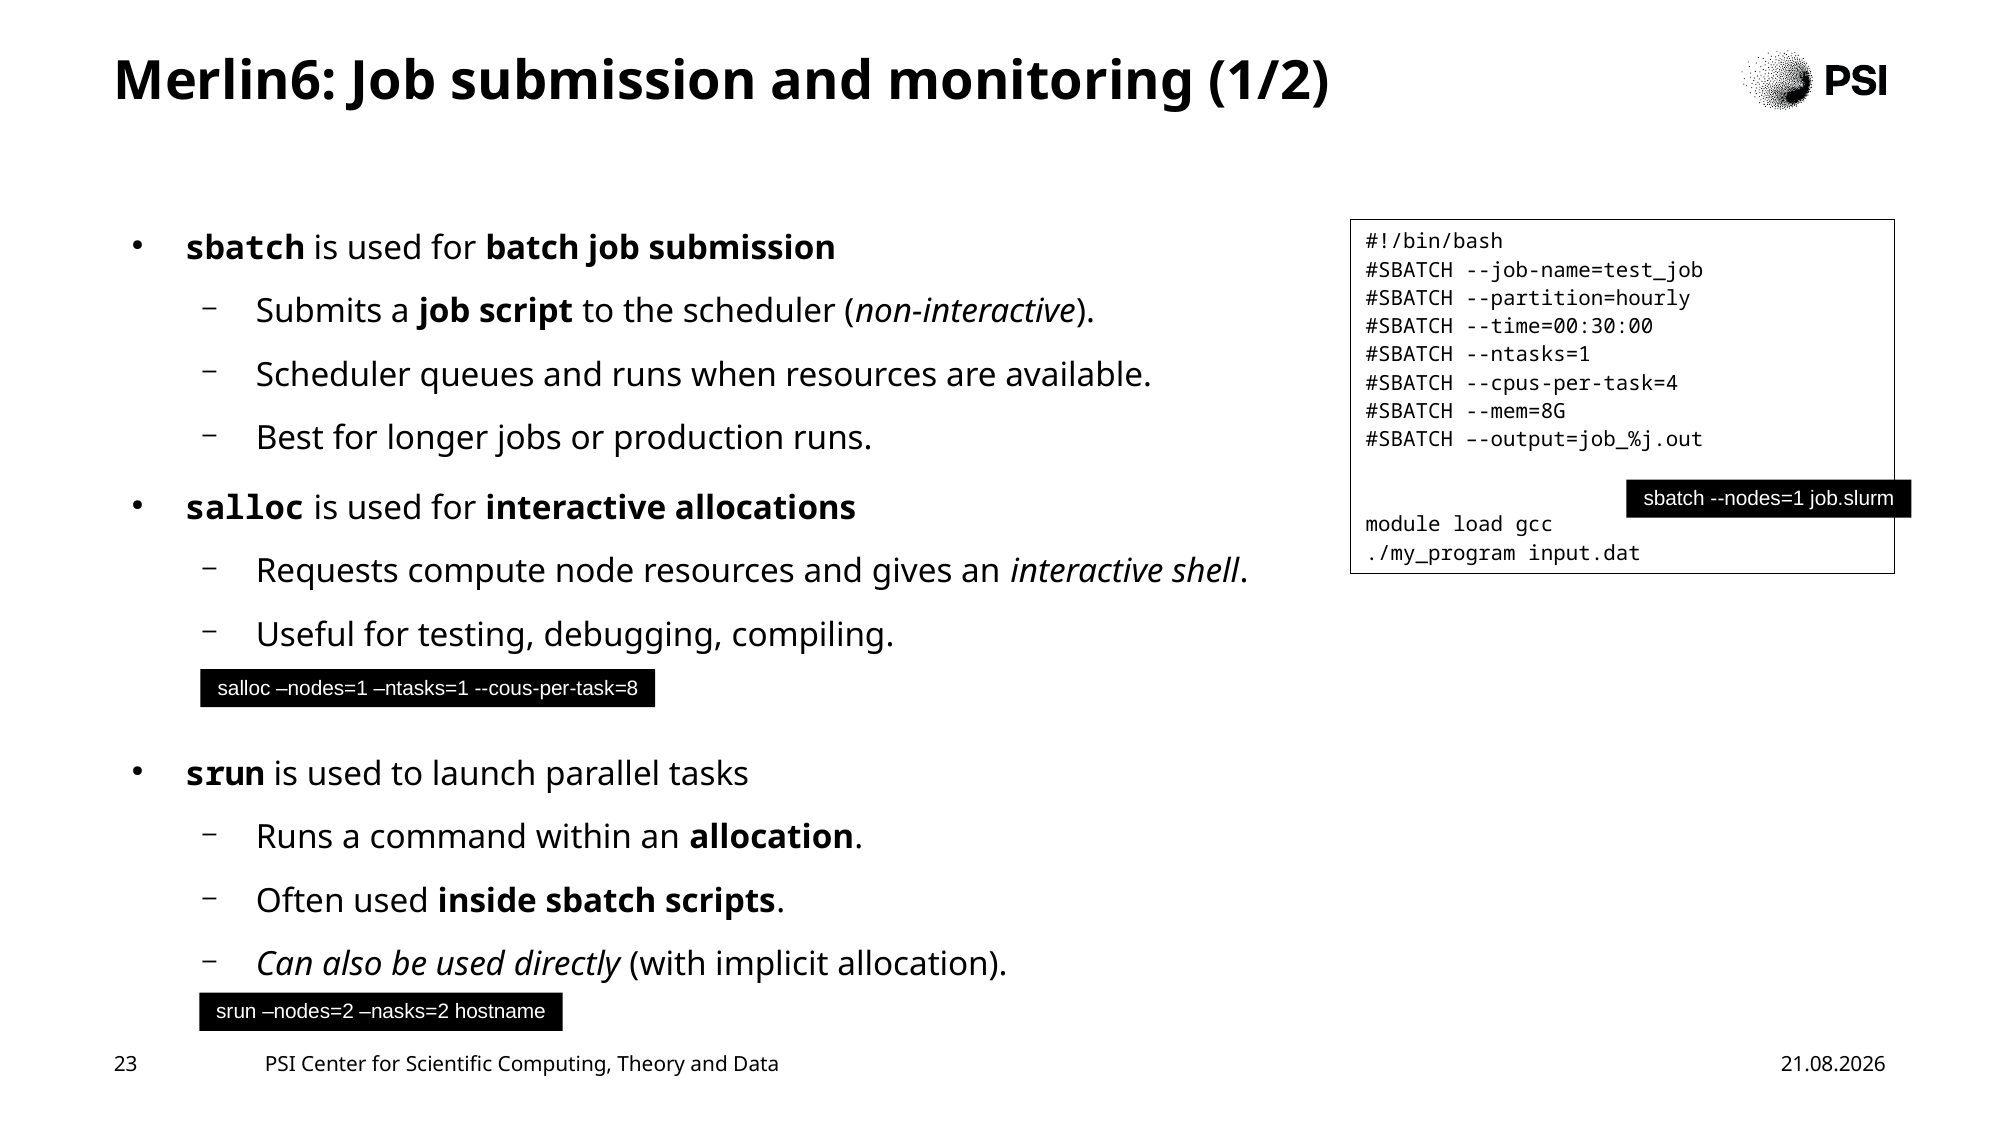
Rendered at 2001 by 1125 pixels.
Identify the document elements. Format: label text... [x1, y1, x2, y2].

list sbatch is used for batch job submission Submits a job script to the scheduler (non-interactive). Scheduler queues and runs when resources are available. Best for longer jobs or production runs. salloc is used for interactive allocations Requests compute node resources and gives an interactive shell. Useful for testing, debugging, compiling. srun is used to launch parallel tasks Runs a command within an allocation. Often used inside sbatch scripts. Can also be used directly (with implicit allocation). [114, 225, 1351, 1046]
text_box salloc –nodes=1 –ntasks=1 --cous-per-task=8 [200, 669, 656, 708]
title Merlin6: Job submission and monitoring (1/2) [114, 45, 1585, 179]
text_box sbatch --nodes=1 job.slurm [1626, 479, 1912, 518]
text_box #!/bin/bash #SBATCH --job-name=test_job #SBATCH --partition=hourly #SBATCH --time=00:30:00 #SBATCH --ntasks=1 #SBATCH --cpus-per-task=4 #SBATCH --mem=8G #SBATCH –-output=job_%j.out module load gcc ./my_program input.dat [1350, 219, 1895, 483]
text_box srun –nodes=2 –nasks=2 hostname [199, 992, 563, 1031]
